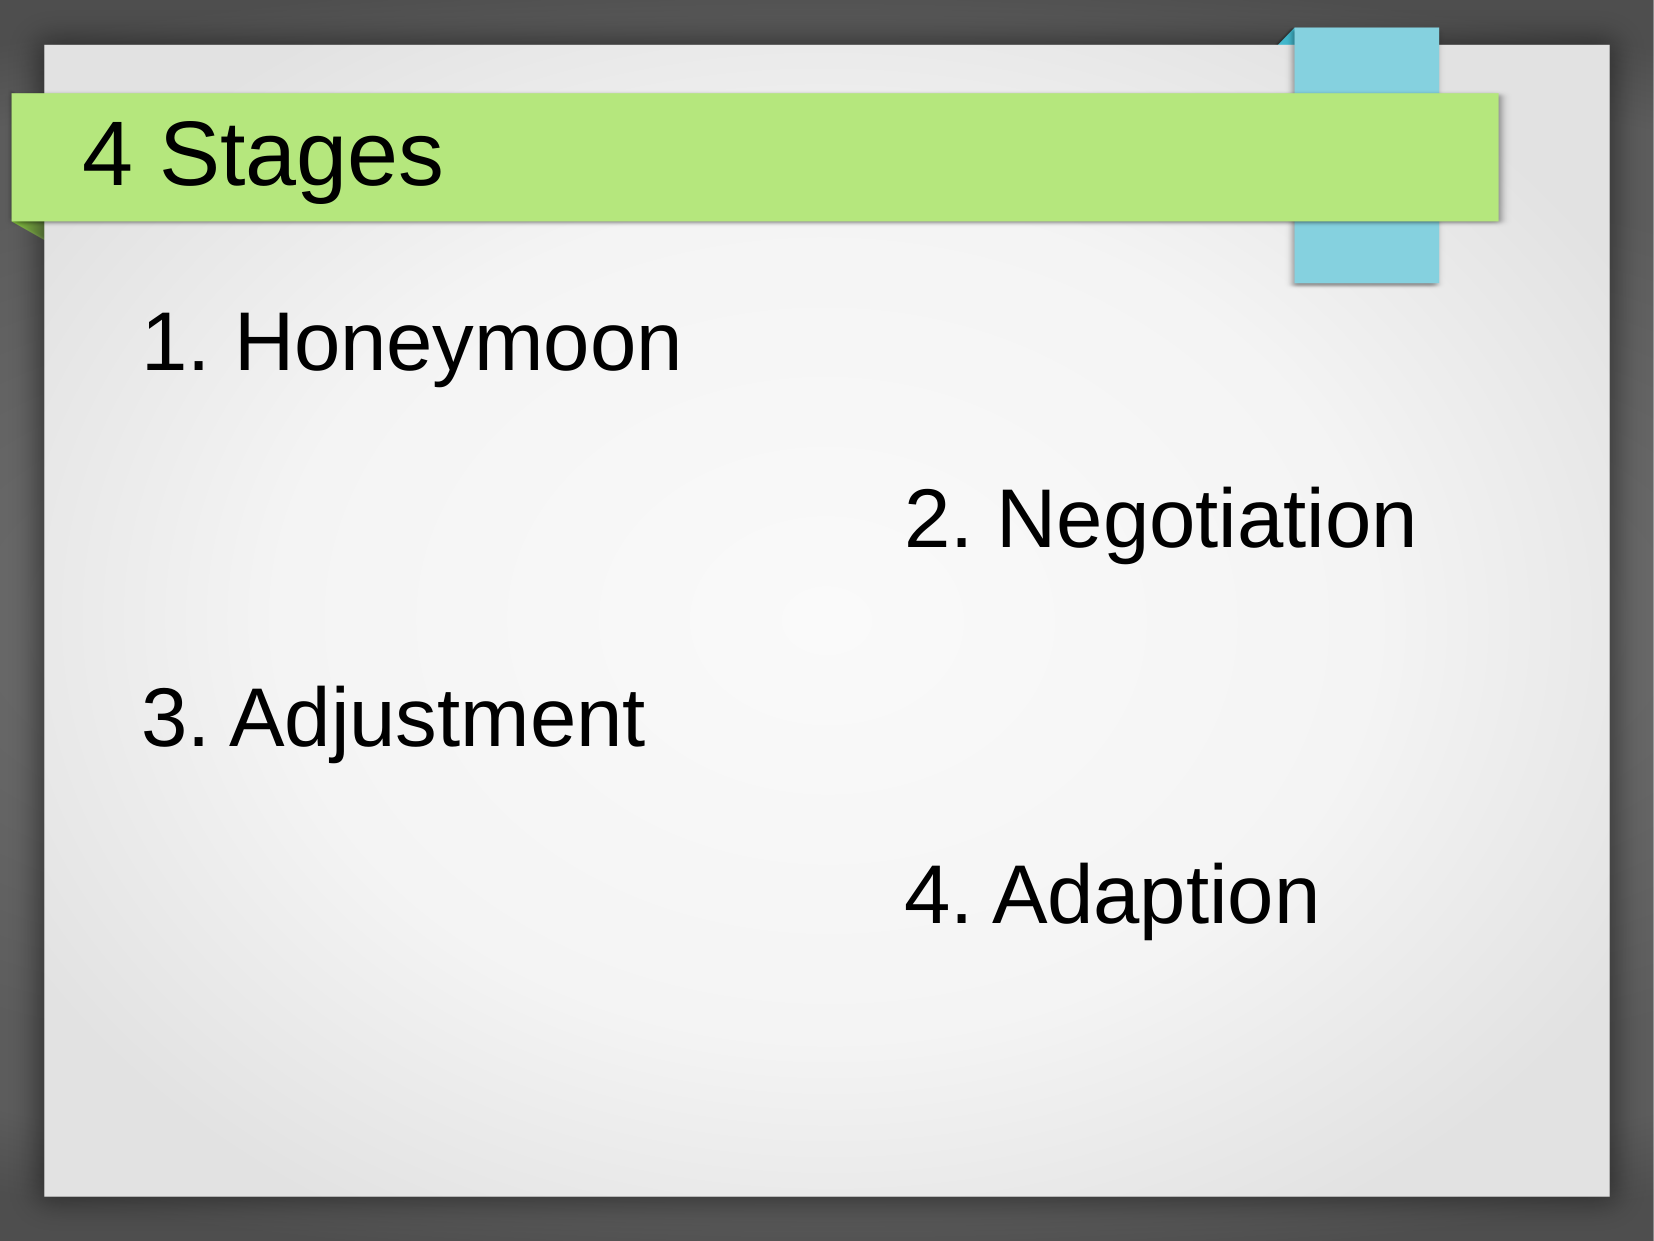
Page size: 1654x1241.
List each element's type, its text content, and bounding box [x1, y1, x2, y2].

list 3. Adjustment [141, 670, 868, 1014]
title 4 Stages [82, 94, 1264, 213]
list 1. Honeymoon [141, 295, 868, 639]
picture [0, 0, 1654, 1241]
list 4. Adaption [904, 848, 1631, 1192]
list 2. Negotiation [904, 472, 1631, 816]
